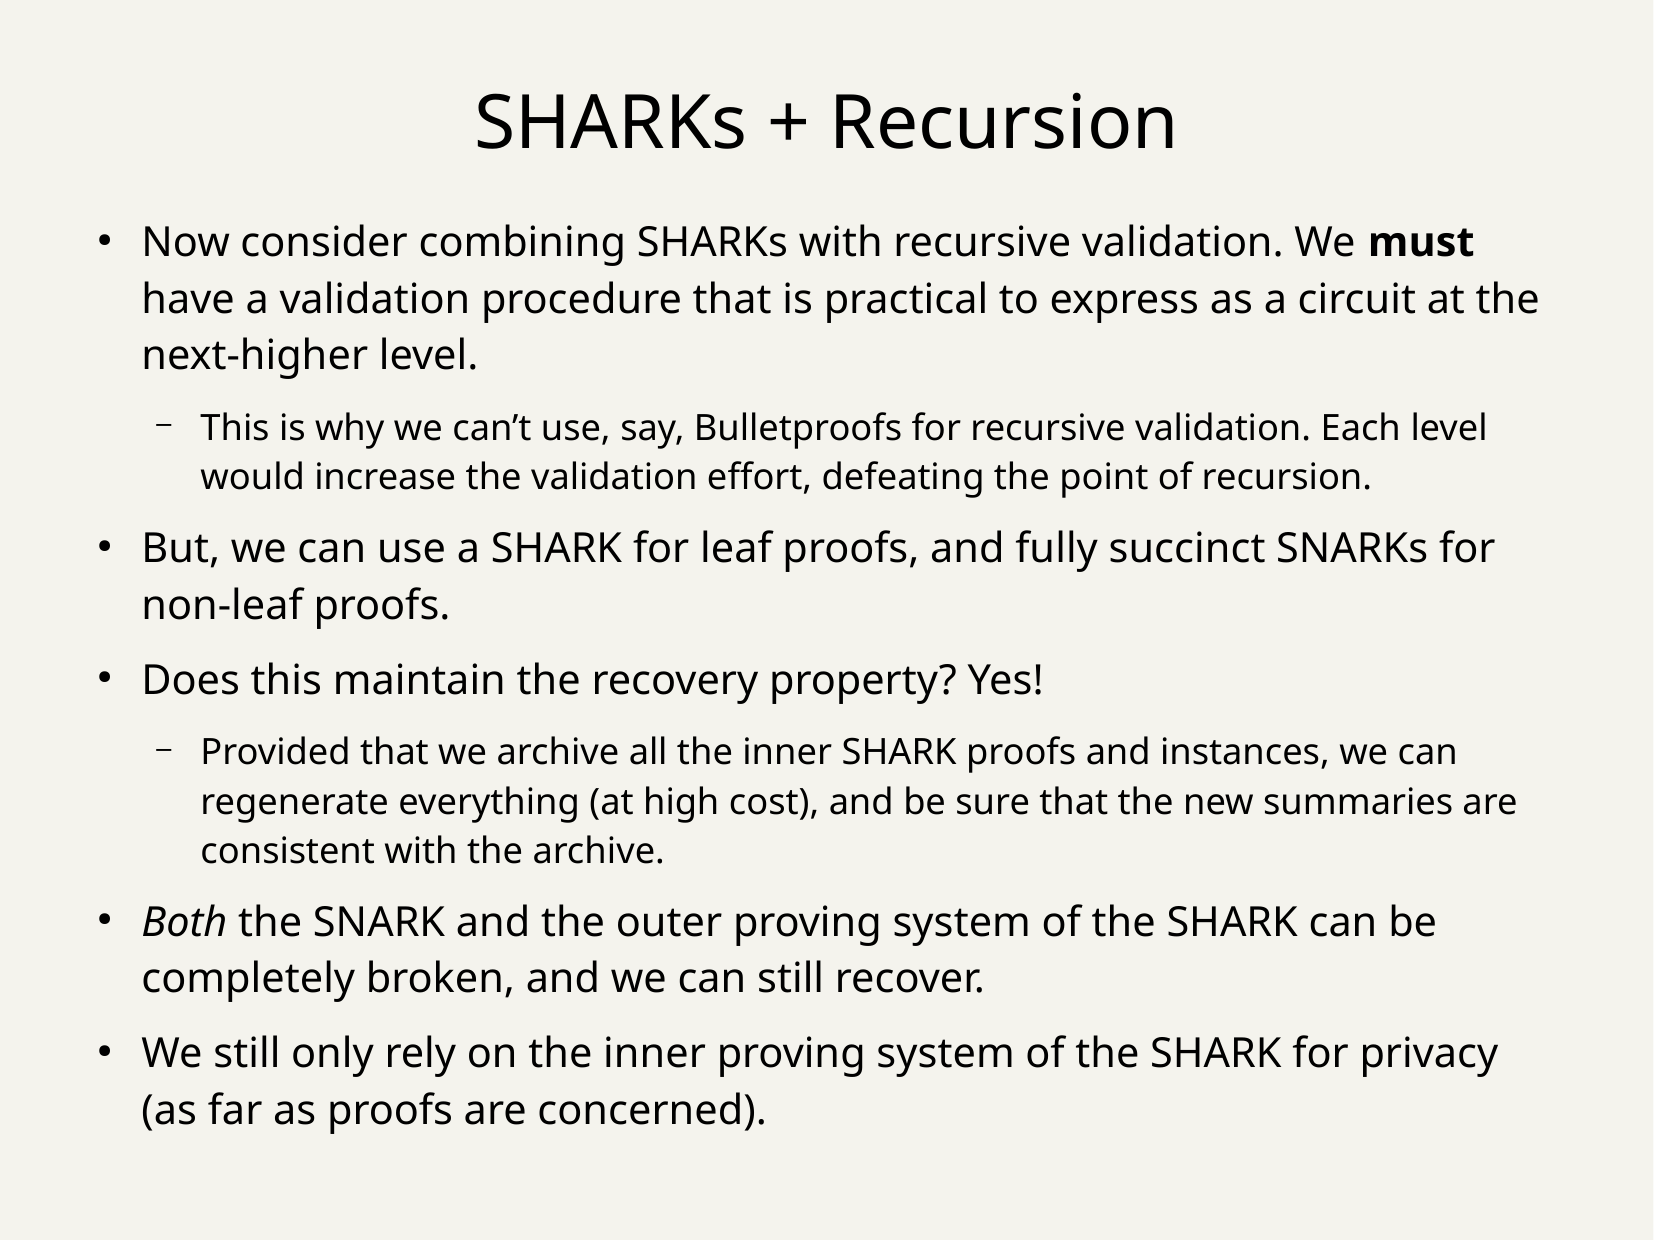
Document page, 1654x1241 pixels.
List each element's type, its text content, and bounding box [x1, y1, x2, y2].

list Now consider combining SHARKs with recursive validation. We must have a validation procedure that is practical to express as a circuit at the next-higher level. This is why we can’t use, say, Bulletproofs for recursive validation. Each level would increase the validation effort, defeating the point of recursion. But, we can use a SHARK for leaf proofs, and fully succinct SNARKs for non-leaf proofs. Does this maintain the recovery property? Yes! Provided that we archive all the inner SHARK proofs and instances, we can regenerate everything (at high cost), and be sure that the new summaries are consistent with the archive. Both the SNARK and the outer proving system of the SHARK can be completely broken, and we can still recover. We still only rely on the inner proving system of the SHARK for privacy (as far as proofs are concerned). [82, 212, 1560, 1146]
title SHARKs + Recursion [82, 49, 1571, 189]
